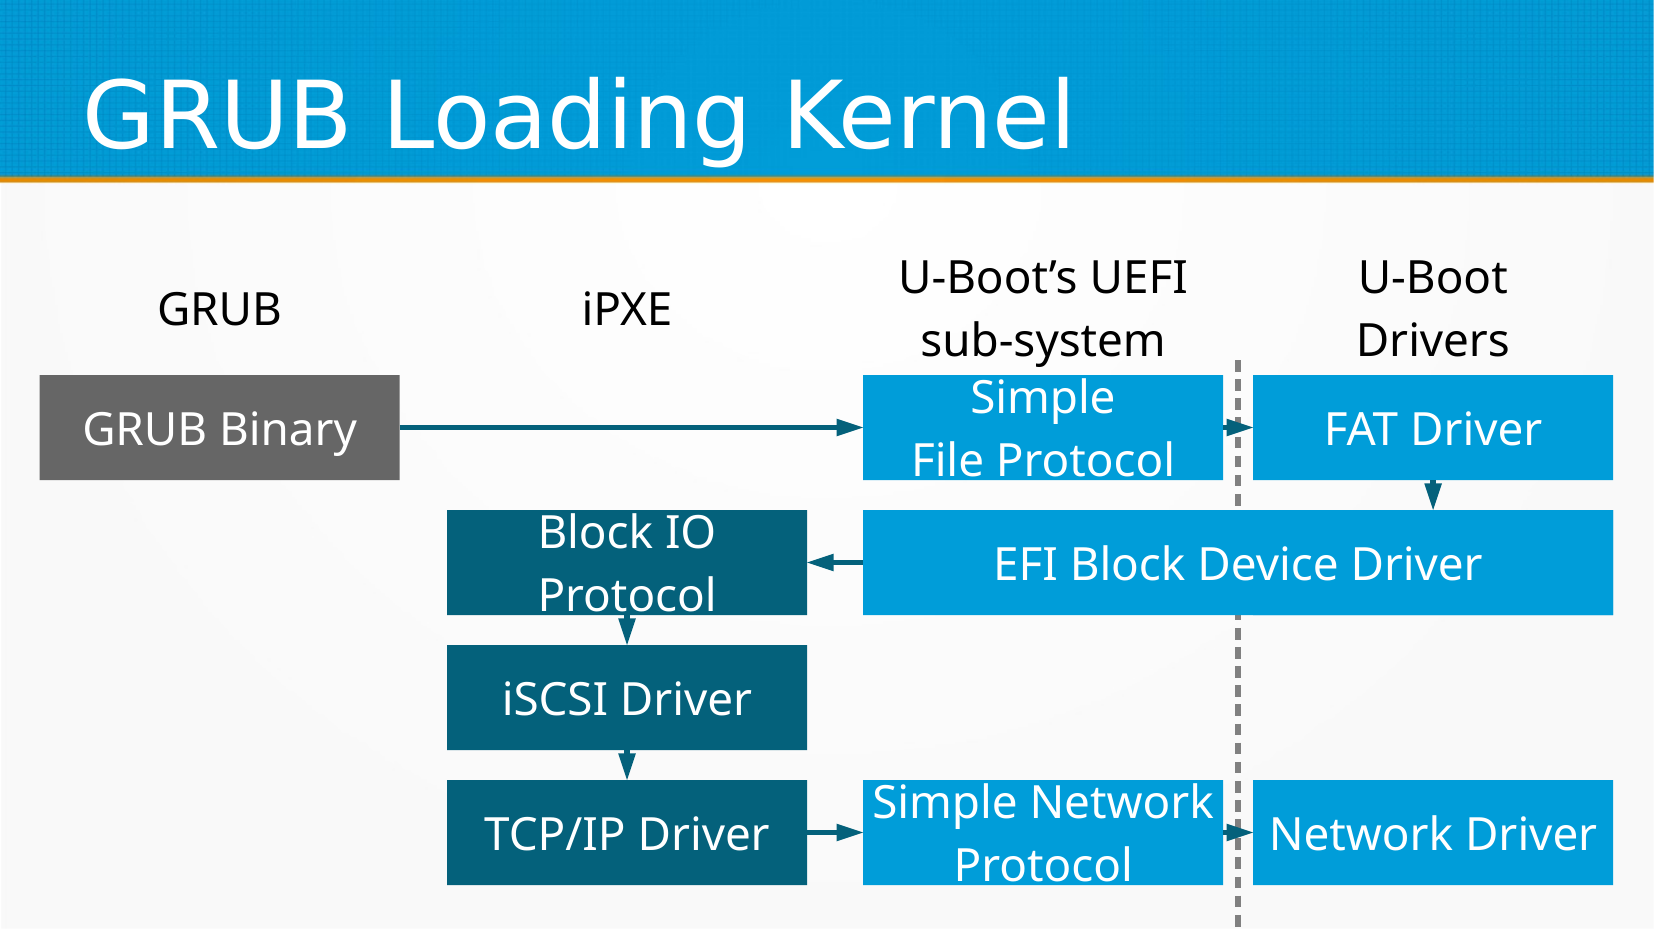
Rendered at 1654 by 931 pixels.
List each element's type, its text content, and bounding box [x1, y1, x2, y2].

text_box Block IO Protocol [447, 510, 808, 616]
text_box U-Boot Drivers [1252, 255, 1613, 361]
text_box TCP/IP Driver [447, 780, 808, 886]
text_box Network Driver [1253, 780, 1614, 886]
picture [0, 175, 1654, 931]
text_box iPXE [447, 255, 808, 361]
text_box iSCSI Driver [447, 645, 808, 751]
title GRUB Loading Kernel [82, 14, 1571, 171]
text_box Simple Network Protocol [863, 780, 1224, 886]
text_box EFI Block Device Driver [863, 510, 1614, 616]
text_box FAT Driver [1253, 375, 1614, 481]
text_box GRUB [39, 255, 400, 361]
text_box GRUB Binary [39, 375, 400, 481]
text_box Simple File Protocol [863, 375, 1224, 481]
text_box U-Boot’s UEFI sub-system [863, 255, 1224, 361]
